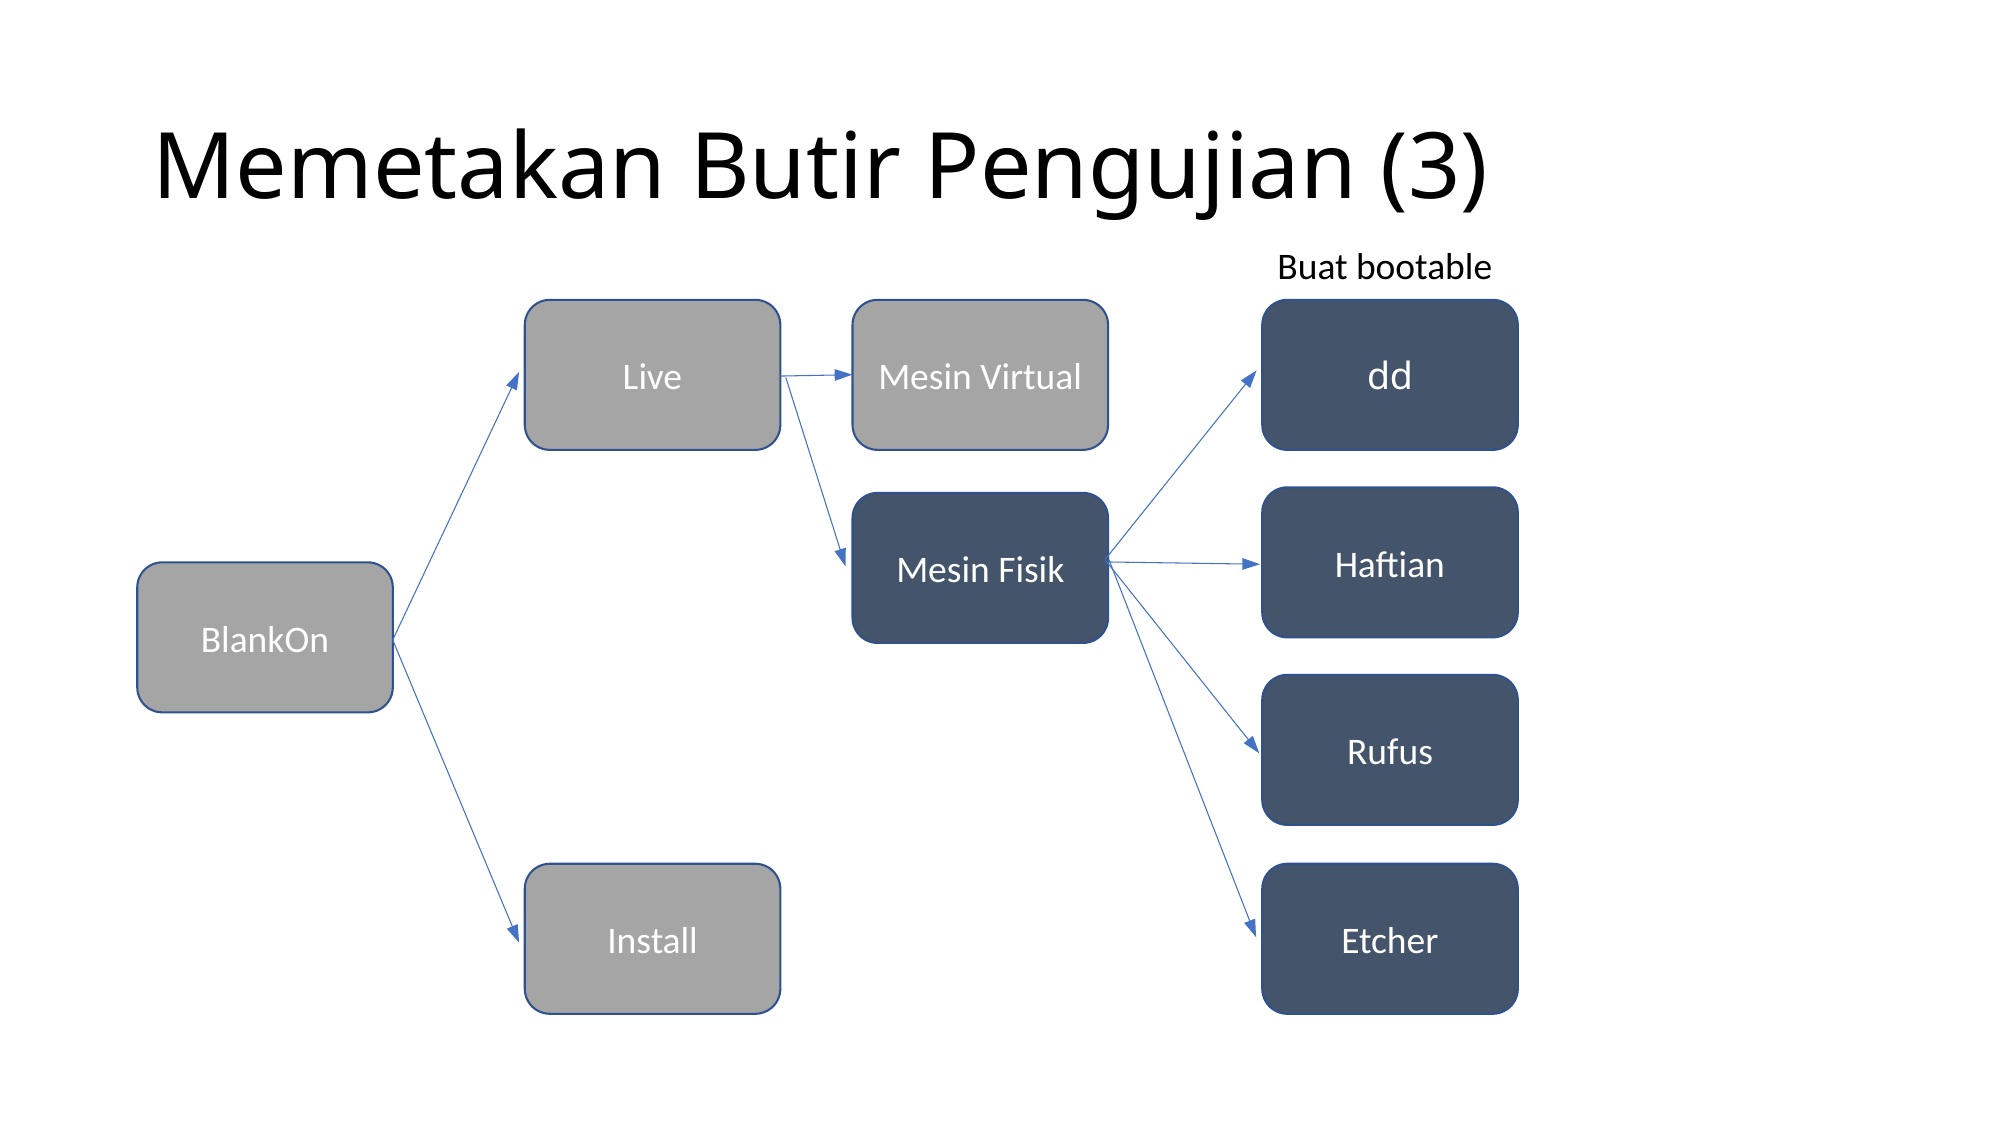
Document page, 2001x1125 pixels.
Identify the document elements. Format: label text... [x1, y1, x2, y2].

text_box Buat bootable [1262, 234, 1713, 296]
title Memetakan Butir Pengujian (3) [137, 59, 1863, 278]
text_box dd [1262, 299, 1518, 450]
text_box Rufus [1262, 674, 1518, 825]
text_box Live [524, 299, 781, 450]
text_box Install [524, 863, 781, 1014]
text_box Mesin Virtual [852, 299, 1109, 450]
text_box Etcher [1262, 863, 1518, 1014]
text_box Mesin Fisik [852, 492, 1109, 643]
text_box Haftian [1262, 487, 1518, 638]
text_box BlankOn [137, 562, 393, 713]
